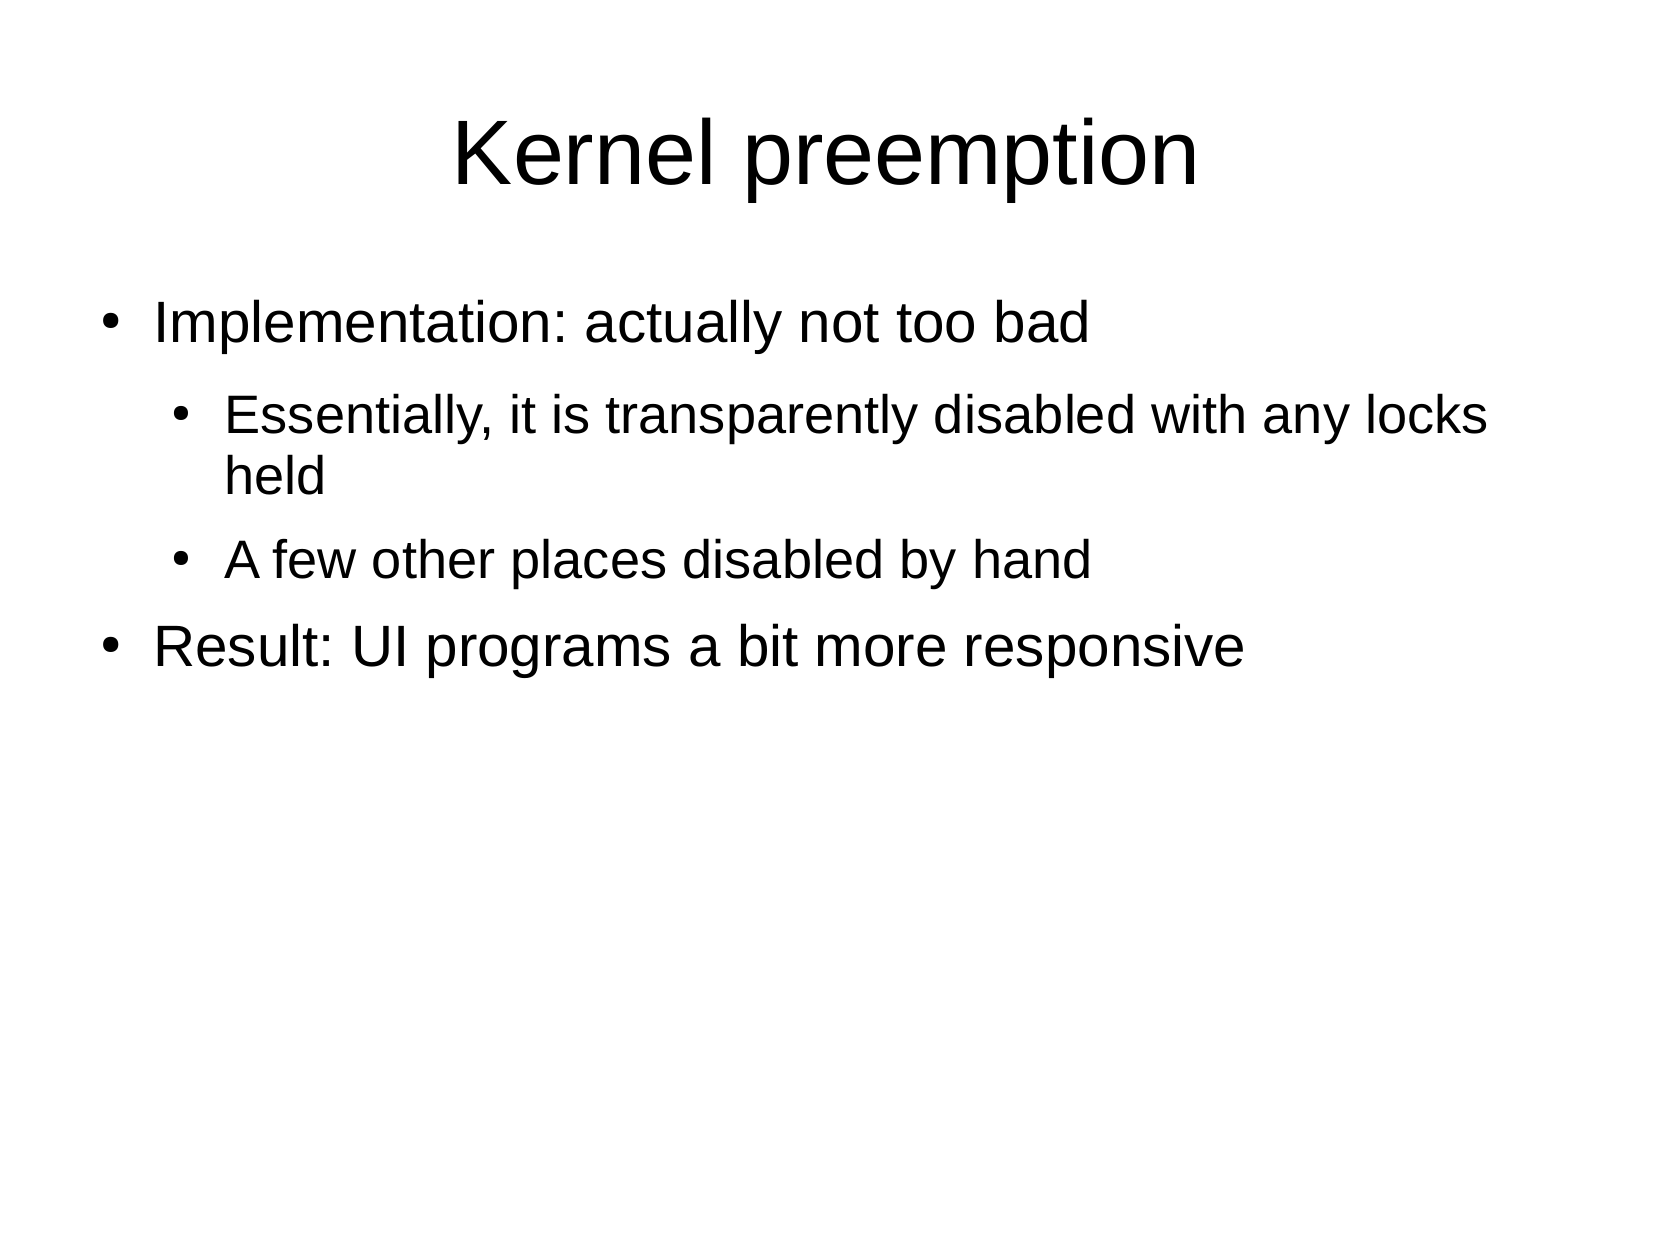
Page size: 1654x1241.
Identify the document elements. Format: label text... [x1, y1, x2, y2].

list Implementation: actually not too bad Essentially, it is transparently disabled with any locks held A few other places disabled by hand Result: UI programs a bit more responsive [82, 290, 1571, 1010]
title Kernel preemption [82, 49, 1571, 257]
